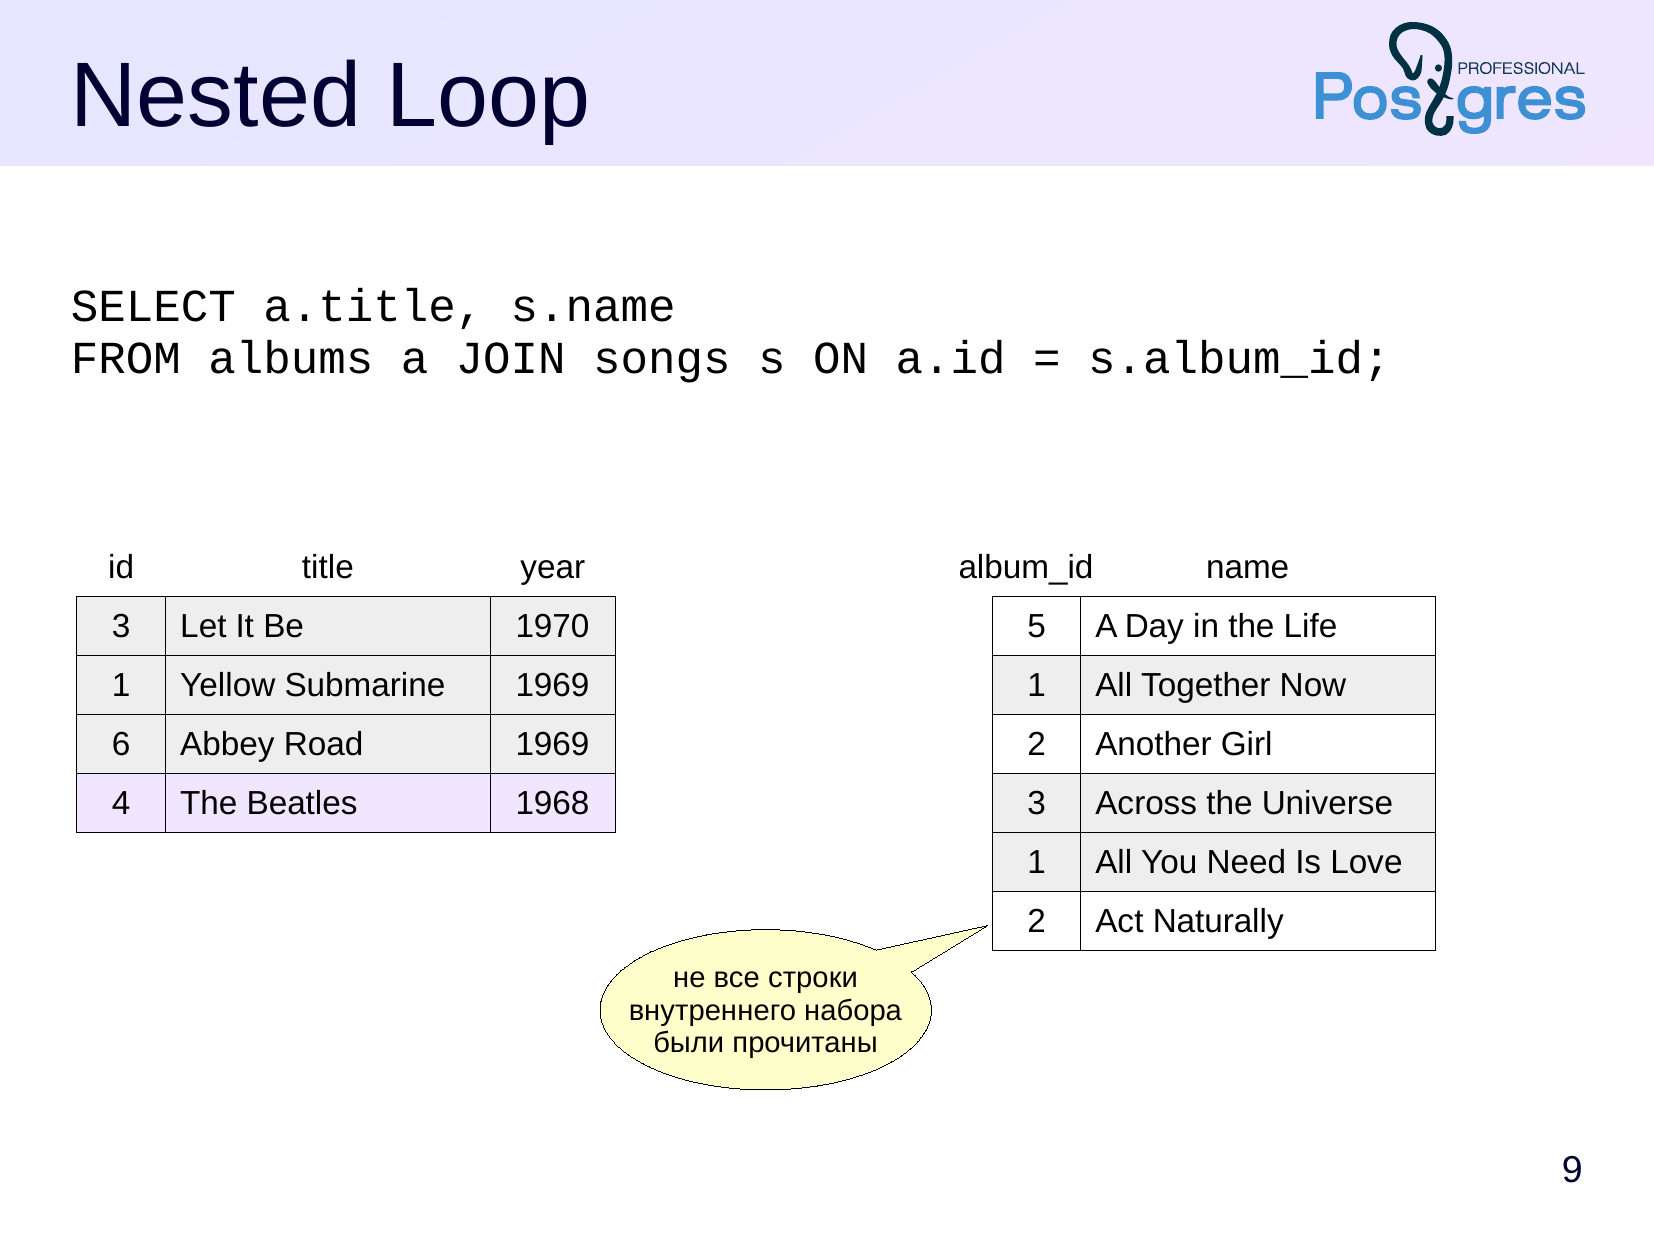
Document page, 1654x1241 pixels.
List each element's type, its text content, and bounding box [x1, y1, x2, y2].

text_box 2 [992, 892, 1080, 951]
text_box A Day in the Life [1080, 596, 1436, 655]
text_box All You Need Is Love [1080, 832, 1436, 892]
text_box Another Girl [1080, 715, 1436, 773]
title Nested Loop [70, 43, 1261, 151]
text_box Abbey Road [165, 714, 490, 773]
text_box The Beatles [165, 773, 490, 833]
text_box year [490, 537, 616, 596]
text_box 5 [992, 596, 1080, 655]
text_box Act Naturally [1080, 892, 1436, 951]
text_box All Together Now [1080, 655, 1436, 715]
text_box 1 [992, 655, 1080, 715]
text_box не все строки внутреннего набора были прочитаны [600, 925, 988, 1090]
text_box Let It Be [165, 596, 490, 655]
text_box Yellow Submarine [165, 655, 490, 714]
list SELECT a.title, s.name FROM albums a JOIN songs s ON a.id = s.album_id; [70, 283, 1583, 1141]
text_box album_id [981, 537, 1071, 597]
text_box 6 [76, 714, 165, 773]
text_box 3 [992, 773, 1080, 832]
text_box 1 [76, 655, 165, 714]
text_box 1 [992, 832, 1080, 892]
text_box 1968 [490, 773, 616, 833]
text_box 1969 [490, 656, 616, 714]
text_box 1969 [490, 714, 616, 773]
text_box 1970 [490, 596, 616, 656]
text_box name [1071, 537, 1425, 596]
text_box 2 [992, 715, 1080, 773]
text_box title [165, 537, 490, 596]
text_box id [76, 537, 165, 596]
text_box 4 [76, 773, 165, 833]
text_box 3 [76, 596, 165, 655]
text_box Across the Universe [1080, 773, 1436, 832]
